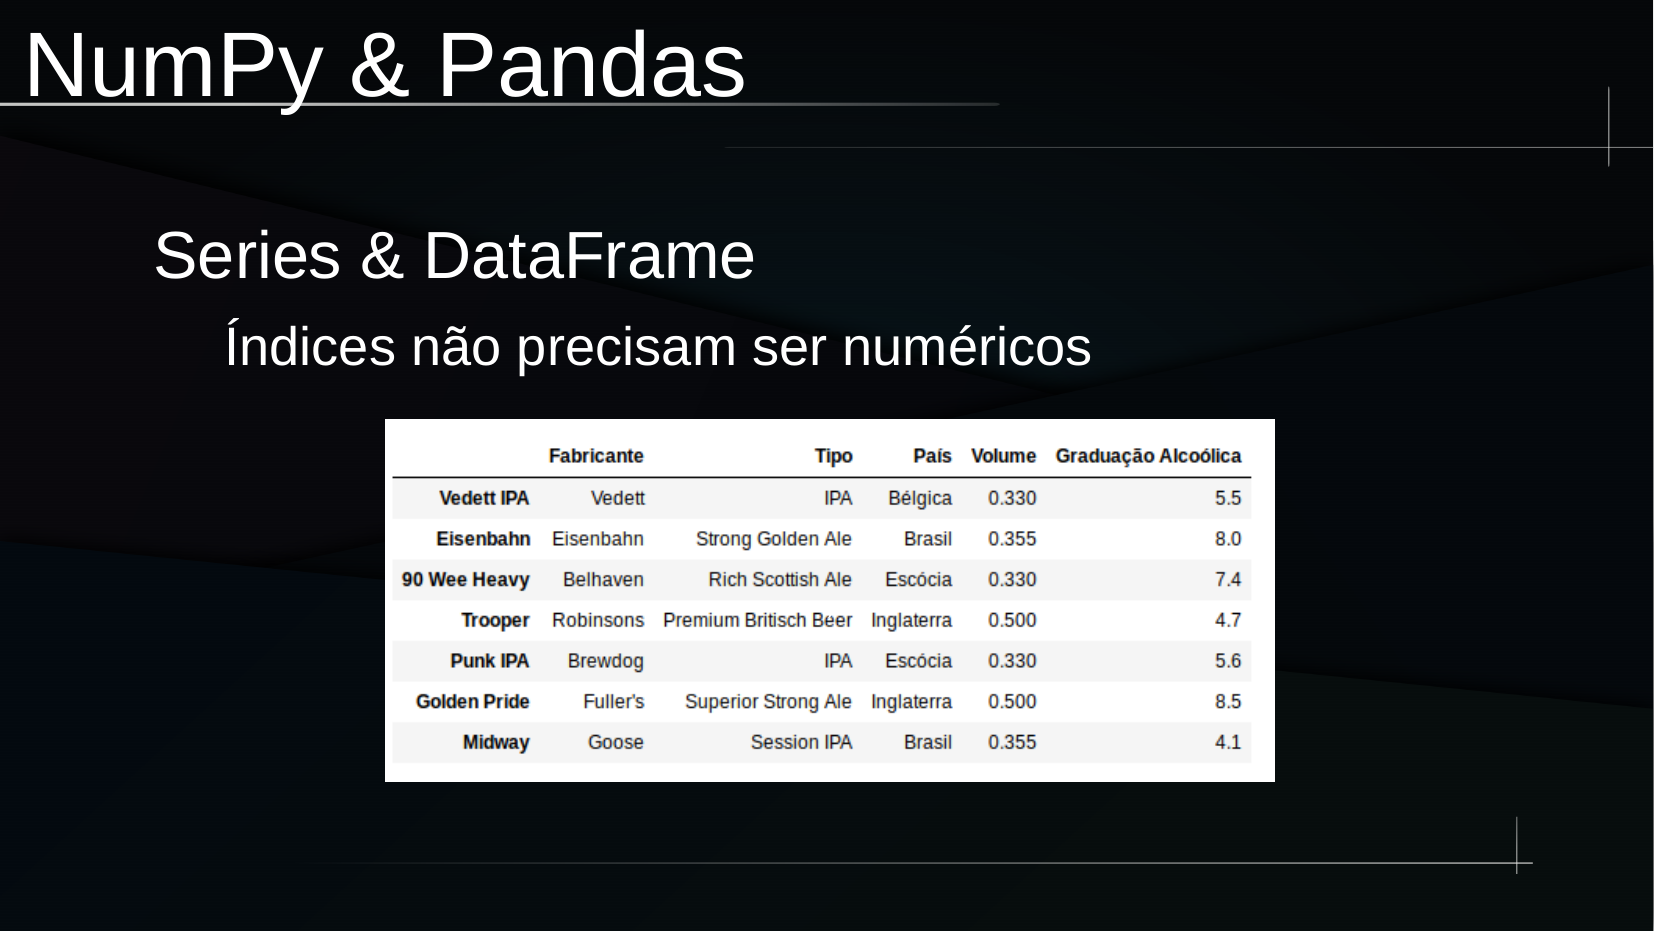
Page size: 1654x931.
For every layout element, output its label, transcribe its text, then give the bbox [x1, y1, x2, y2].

picture [0, 0, 1654, 931]
list Series & DataFrame Índices não precisam ser numéricos [82, 217, 1571, 758]
title NumPy & Pandas [23, 11, 1589, 119]
